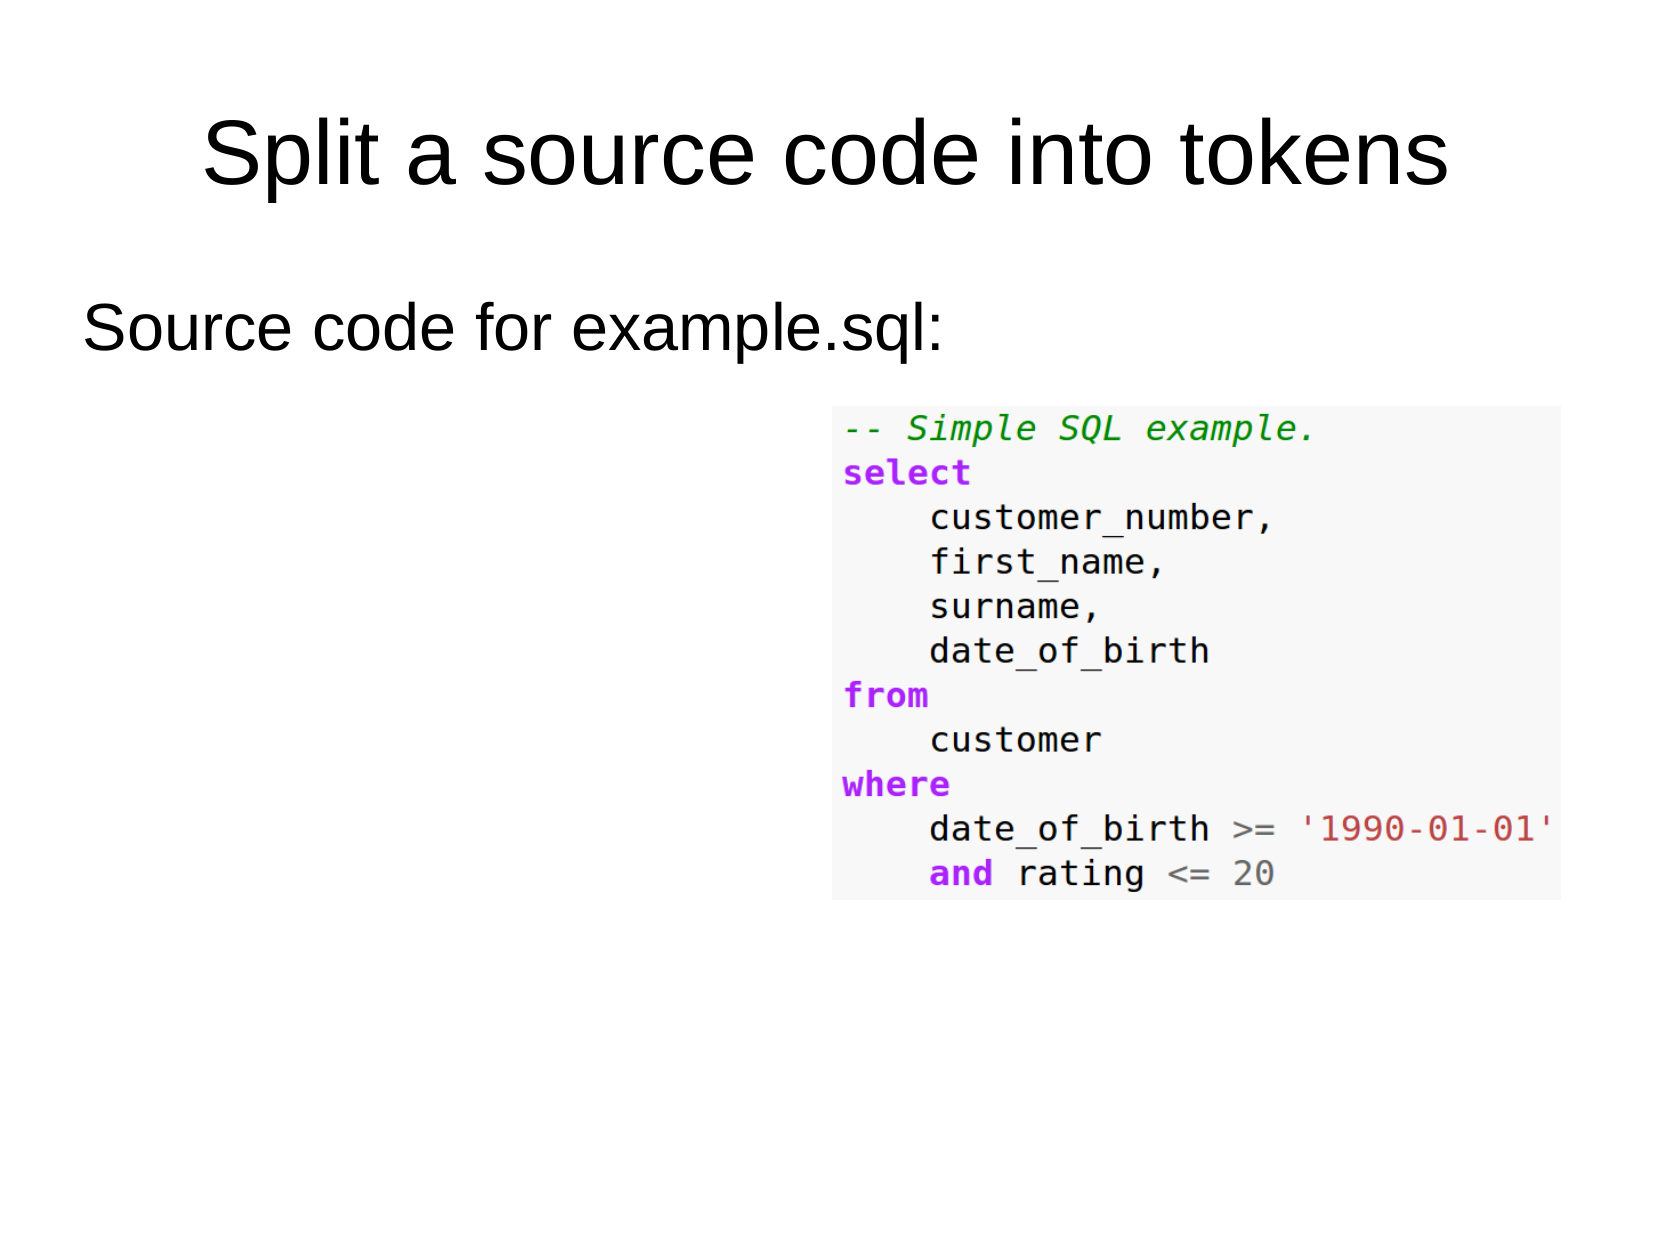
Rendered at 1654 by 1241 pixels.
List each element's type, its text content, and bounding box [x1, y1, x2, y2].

list Source code for example.sql: [82, 290, 1571, 1010]
title Split a source code into tokens [82, 49, 1571, 257]
picture [832, 406, 1561, 900]
